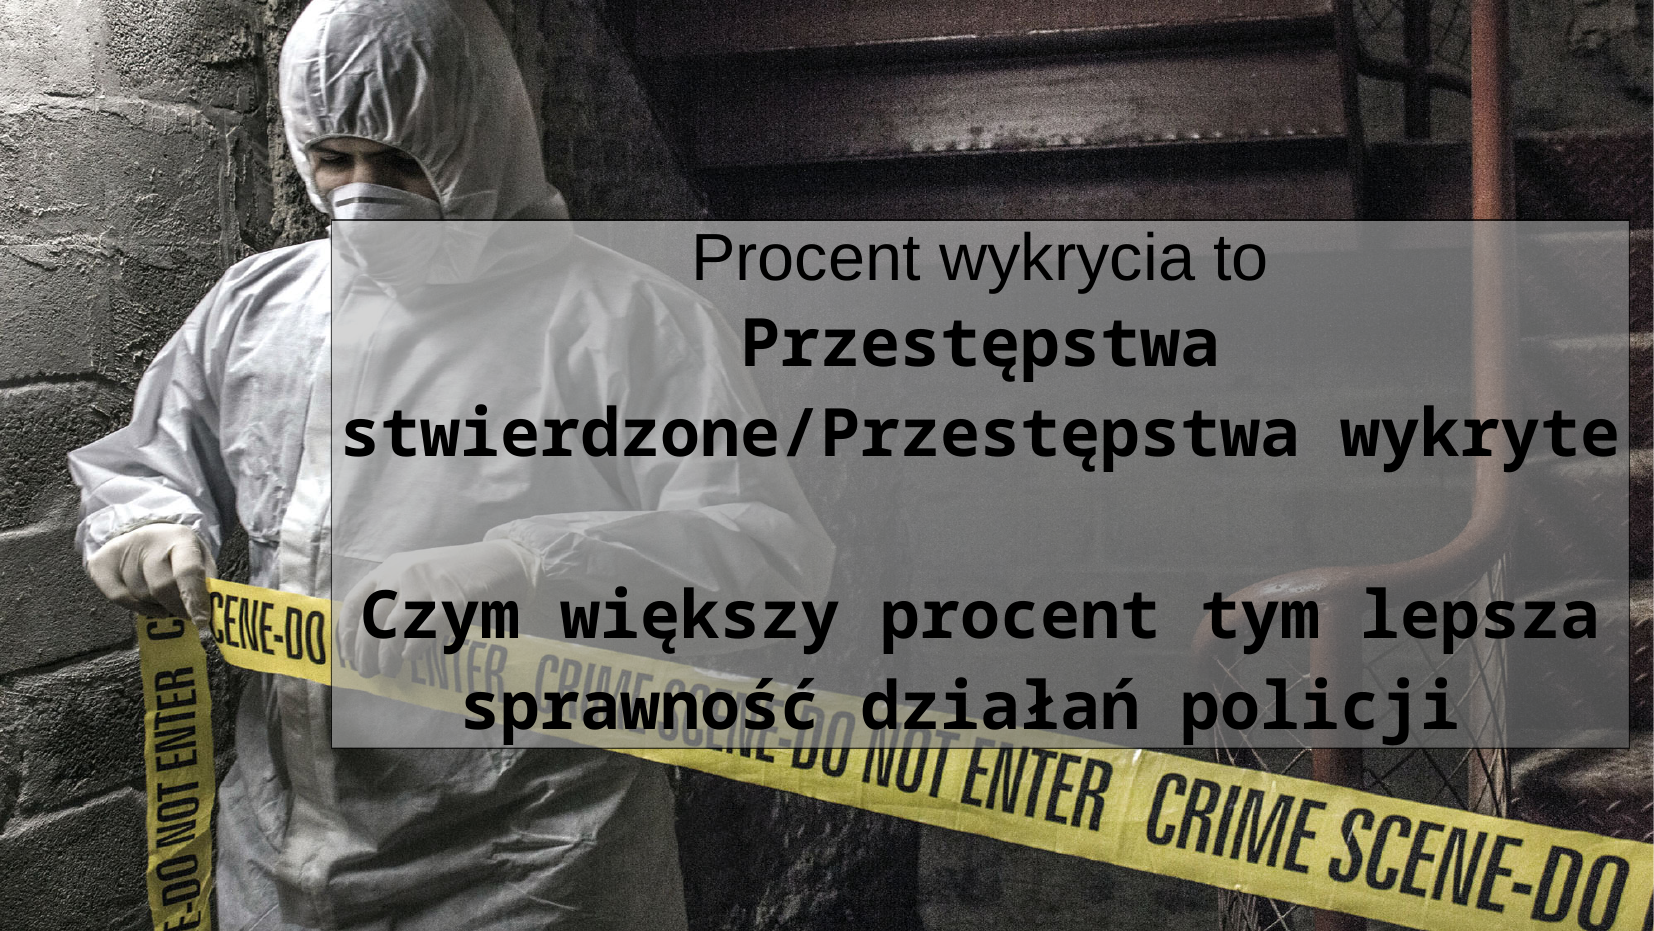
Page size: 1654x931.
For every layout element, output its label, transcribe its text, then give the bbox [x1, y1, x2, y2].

subtitle Procent wykrycia to Przestępstwa stwierdzone/Przestępstwa wykryte Czym większy procent tym lepsza sprawność działań policji [330, 271, 1630, 697]
picture [0, 0, 1654, 931]
